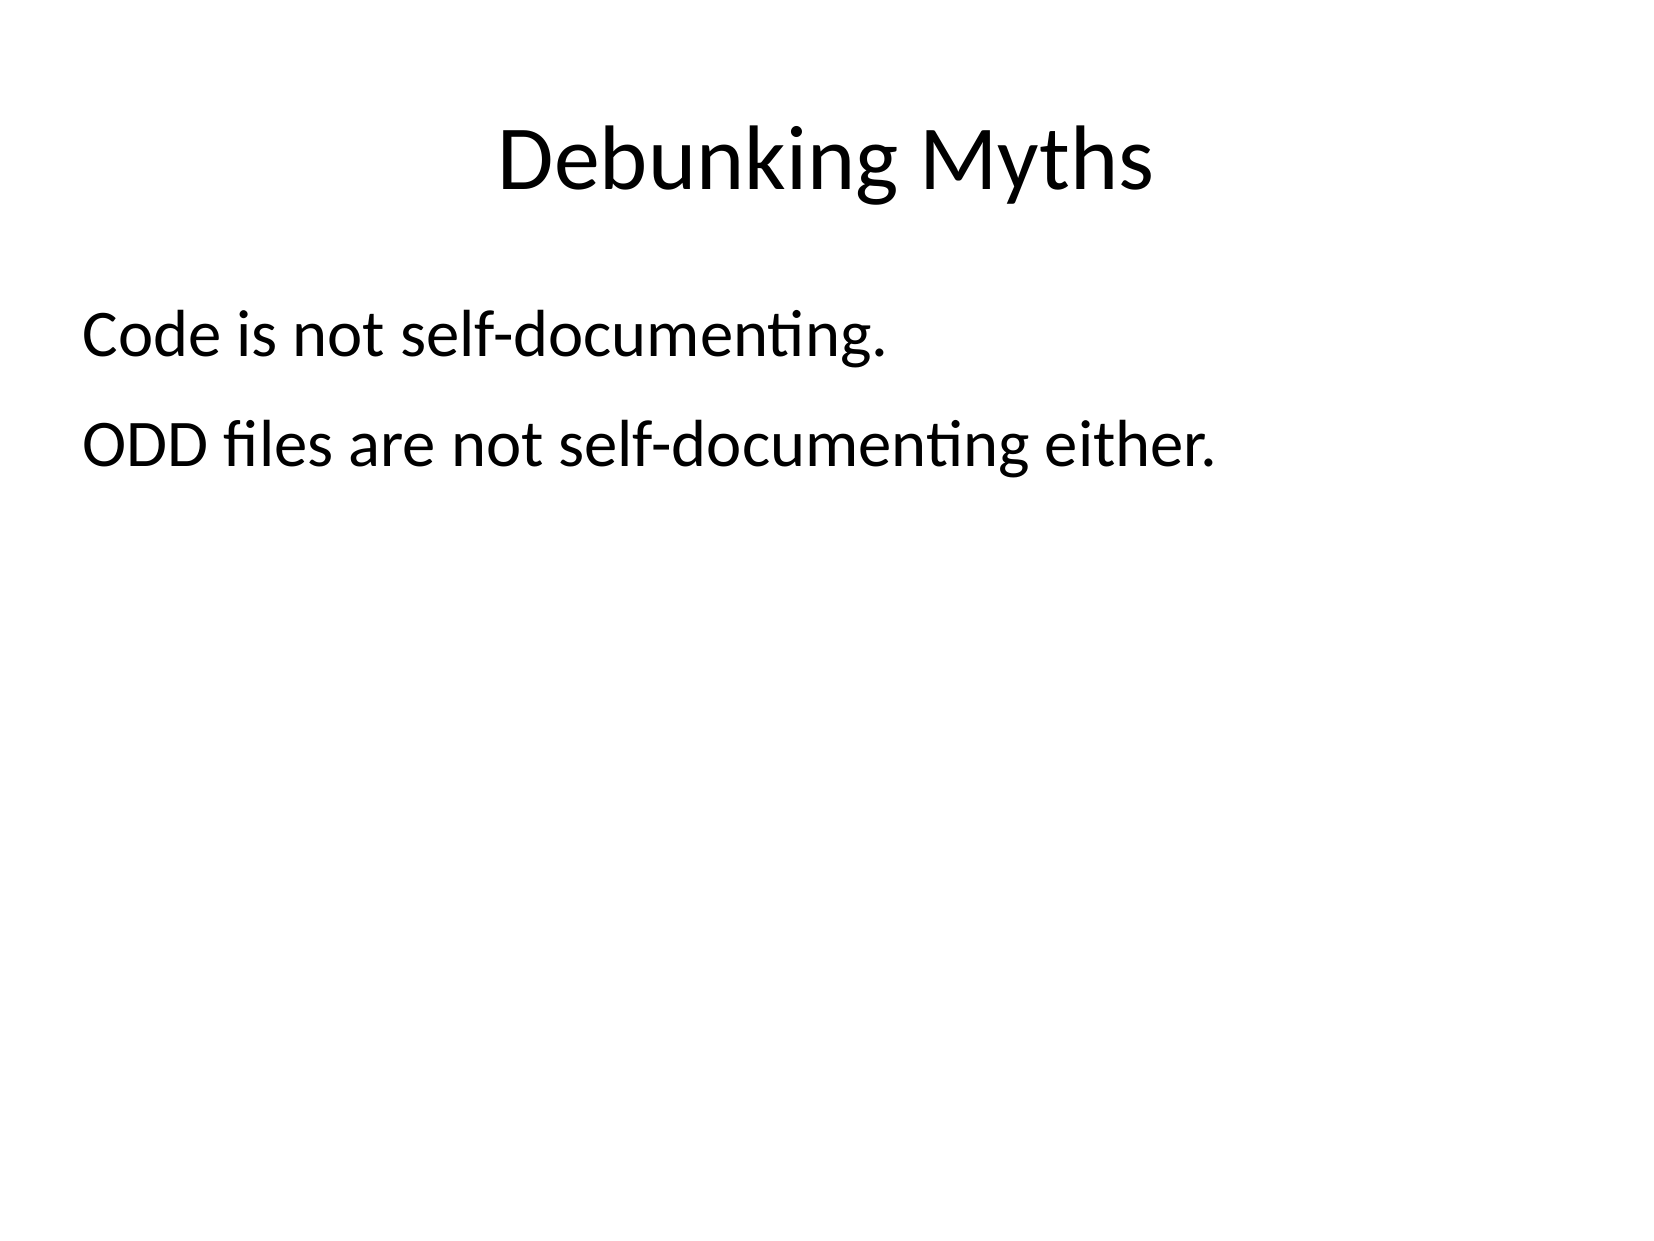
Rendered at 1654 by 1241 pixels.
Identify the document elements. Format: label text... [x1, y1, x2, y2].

list Code is not self-documenting. ODD files are not self-documenting either. [82, 290, 1363, 754]
title Debunking Myths [82, 49, 1571, 257]
